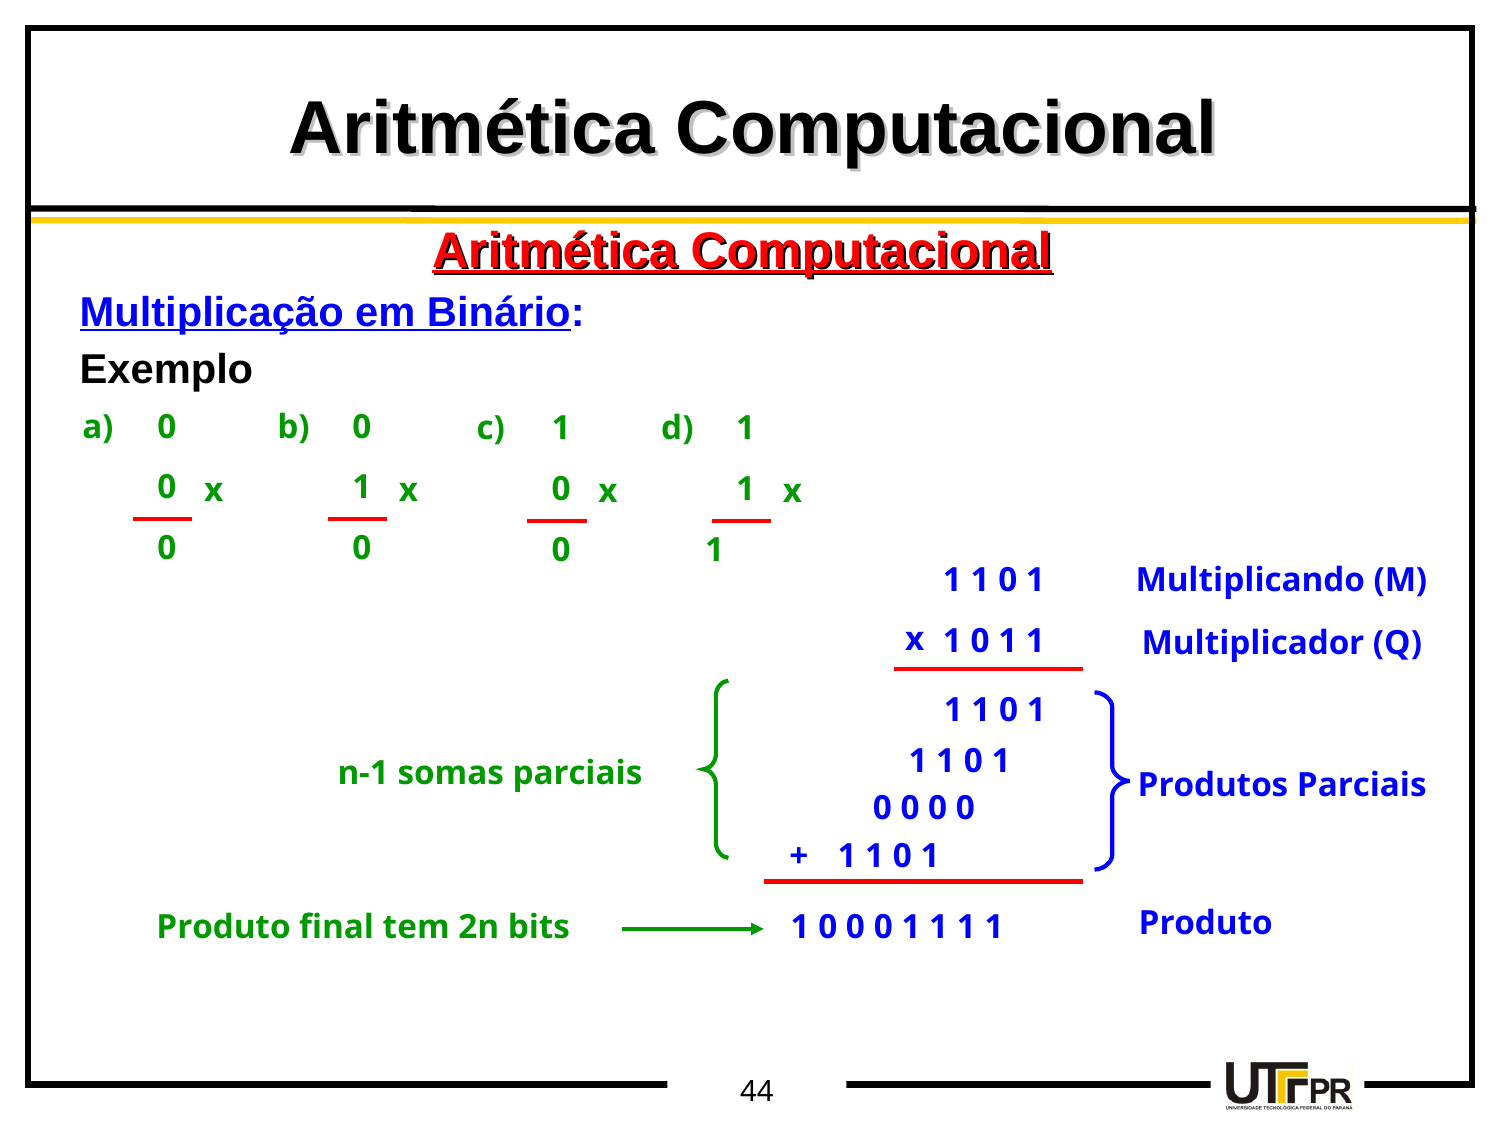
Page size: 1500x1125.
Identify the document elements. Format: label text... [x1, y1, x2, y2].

picture [1225, 1062, 1353, 1110]
text_box 1 1 0 1 [929, 680, 1061, 737]
text_box 1 0 0 0 1 1 1 1 [775, 897, 1072, 953]
text_box x [384, 460, 434, 516]
text_box x [189, 460, 239, 516]
text_box 1 1 0 1 1 0 1 1 [928, 671, 1060, 728]
text_box + [774, 826, 824, 882]
title Aritmética Computacional [29, 85, 1477, 180]
text_box x [890, 609, 940, 666]
list Aritmética Computacional Multiplicação em Binário: Exemplo [64, 220, 1419, 990]
text_box 0 1 0 [262, 397, 537, 574]
text_box 0 0 0 0 [858, 779, 991, 835]
text_box 1 1 0 1 1 0 1 1 [928, 550, 1060, 667]
text_box Multiplicando (M) [1120, 550, 1443, 607]
text_box 1 1 1 [646, 398, 921, 576]
text_box x [768, 461, 818, 518]
text_box 1 1 0 1 [824, 826, 955, 879]
text_box 0 0 0 [67, 397, 262, 574]
text_box 1 0 0 [461, 398, 646, 576]
text_box Produto final tem 2n bits [141, 897, 586, 953]
text_box x [583, 461, 633, 518]
text_box n-1 somas parciais [322, 743, 658, 800]
text_box 1 1 0 1 [893, 731, 1026, 788]
text_box Produtos Parciais [1122, 755, 1443, 811]
text_box Multiplicador (Q) [1126, 613, 1438, 670]
text_box Produto [1123, 893, 1288, 949]
